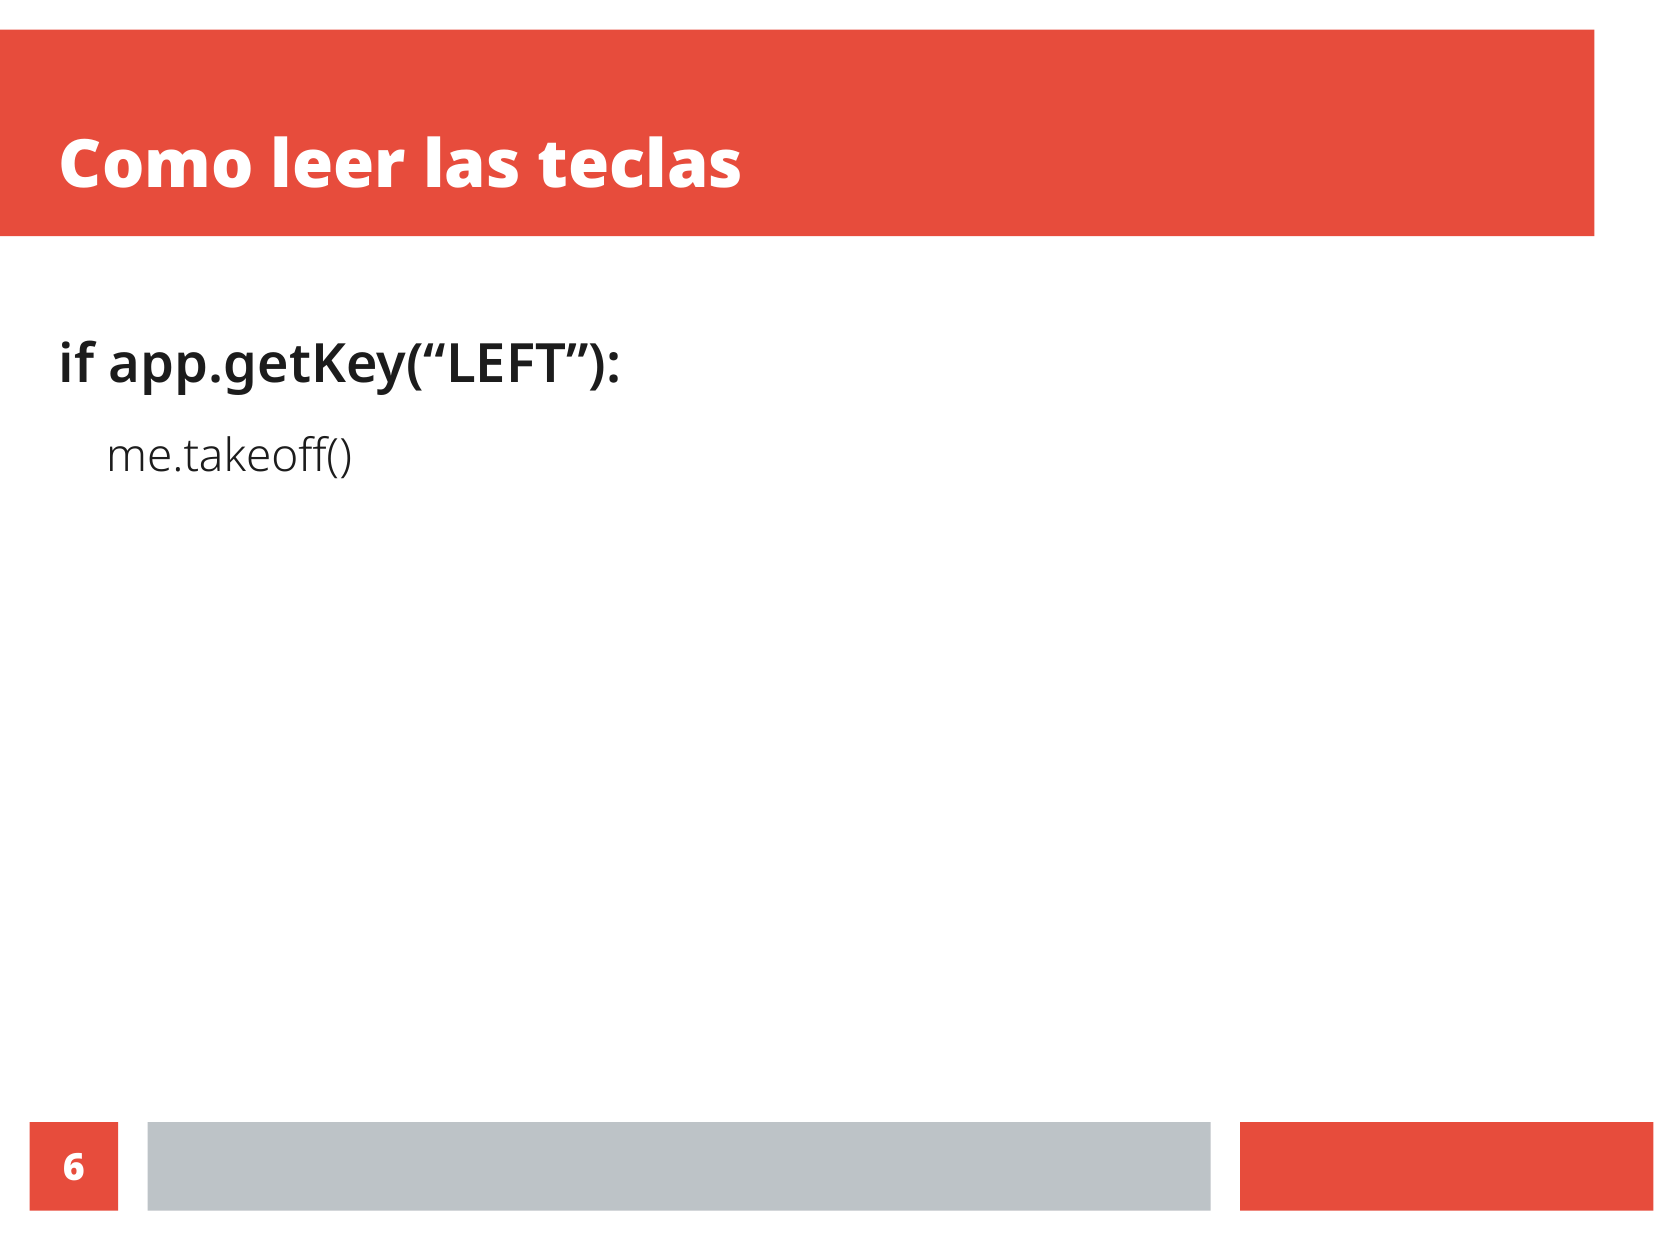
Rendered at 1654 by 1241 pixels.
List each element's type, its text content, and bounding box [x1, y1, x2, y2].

list if app.getKey(“LEFT”): me.takeoff() [59, 324, 1565, 1093]
title Como leer las teclas [59, 59, 1595, 207]
